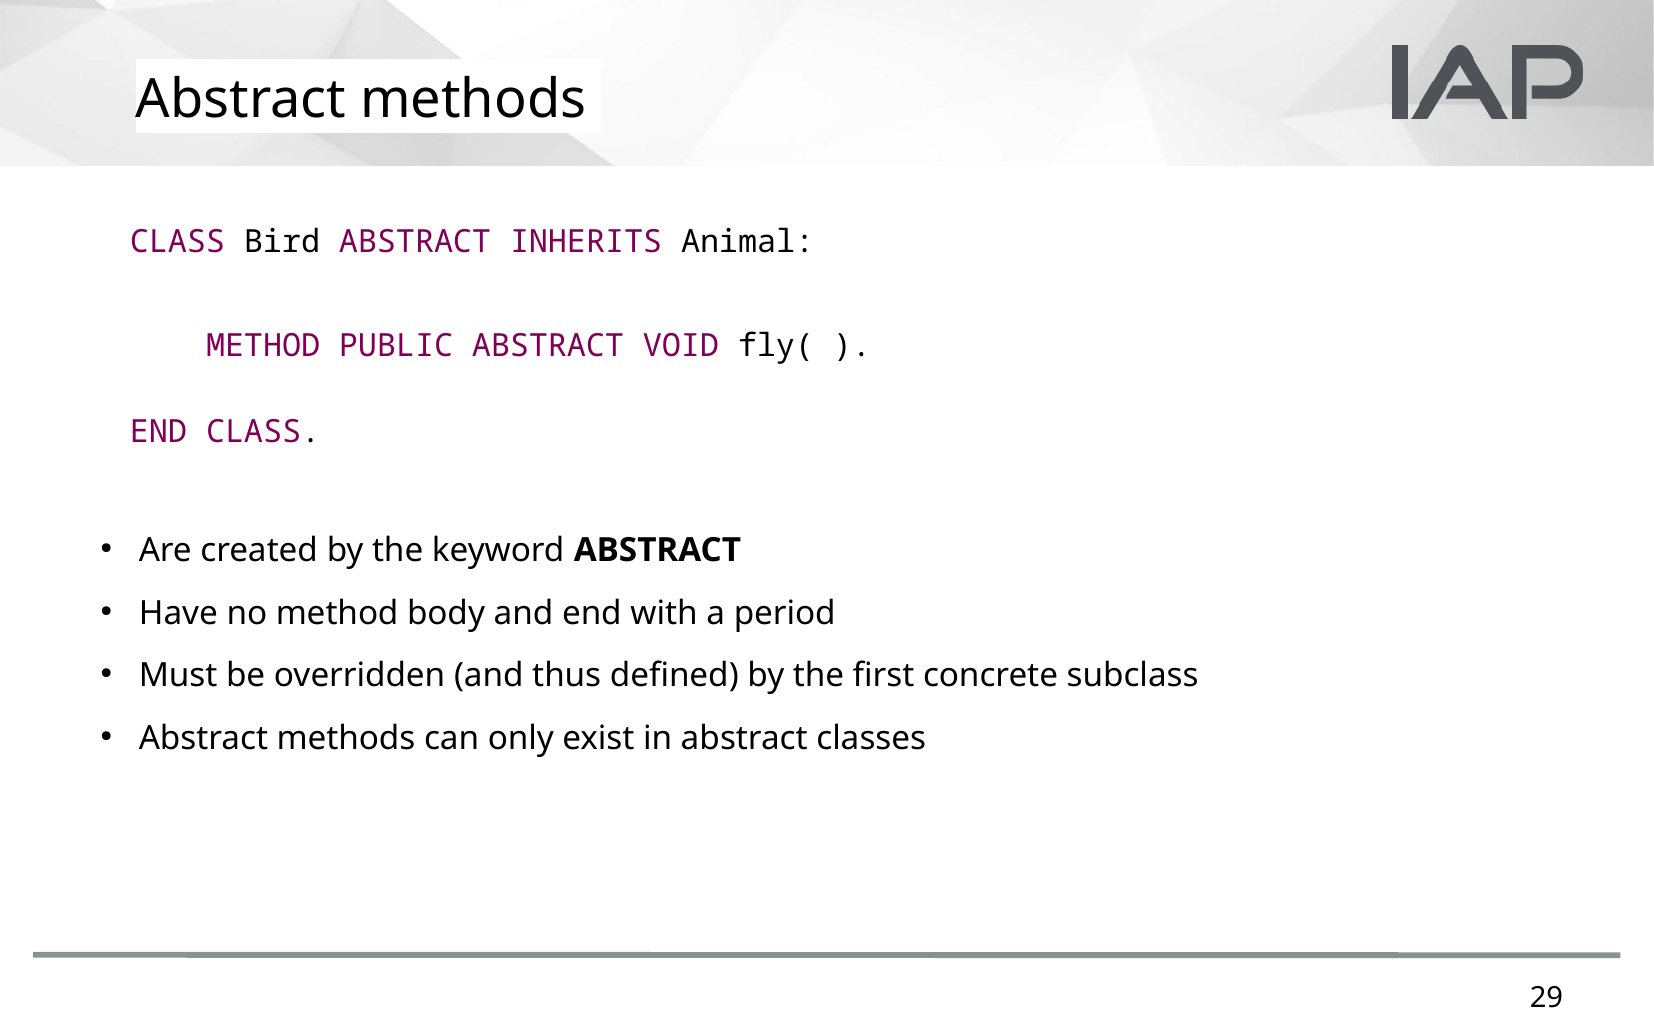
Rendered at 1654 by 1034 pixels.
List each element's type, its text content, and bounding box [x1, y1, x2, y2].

list CLASS Bird ABSTRACT INHERITS Animal: METHOD PUBLIC ABSTRACT VOID fly( ). END CLASS. [129, 218, 1619, 455]
title Abstract methods [135, 41, 1264, 152]
list Are created by the keyword ABSTRACT Have no method body and end with a period Must be overridden (and thus defined) by the first concrete subclass Abstract methods can only exist in abstract classes [82, 519, 1630, 851]
picture [0, 0, 1654, 166]
